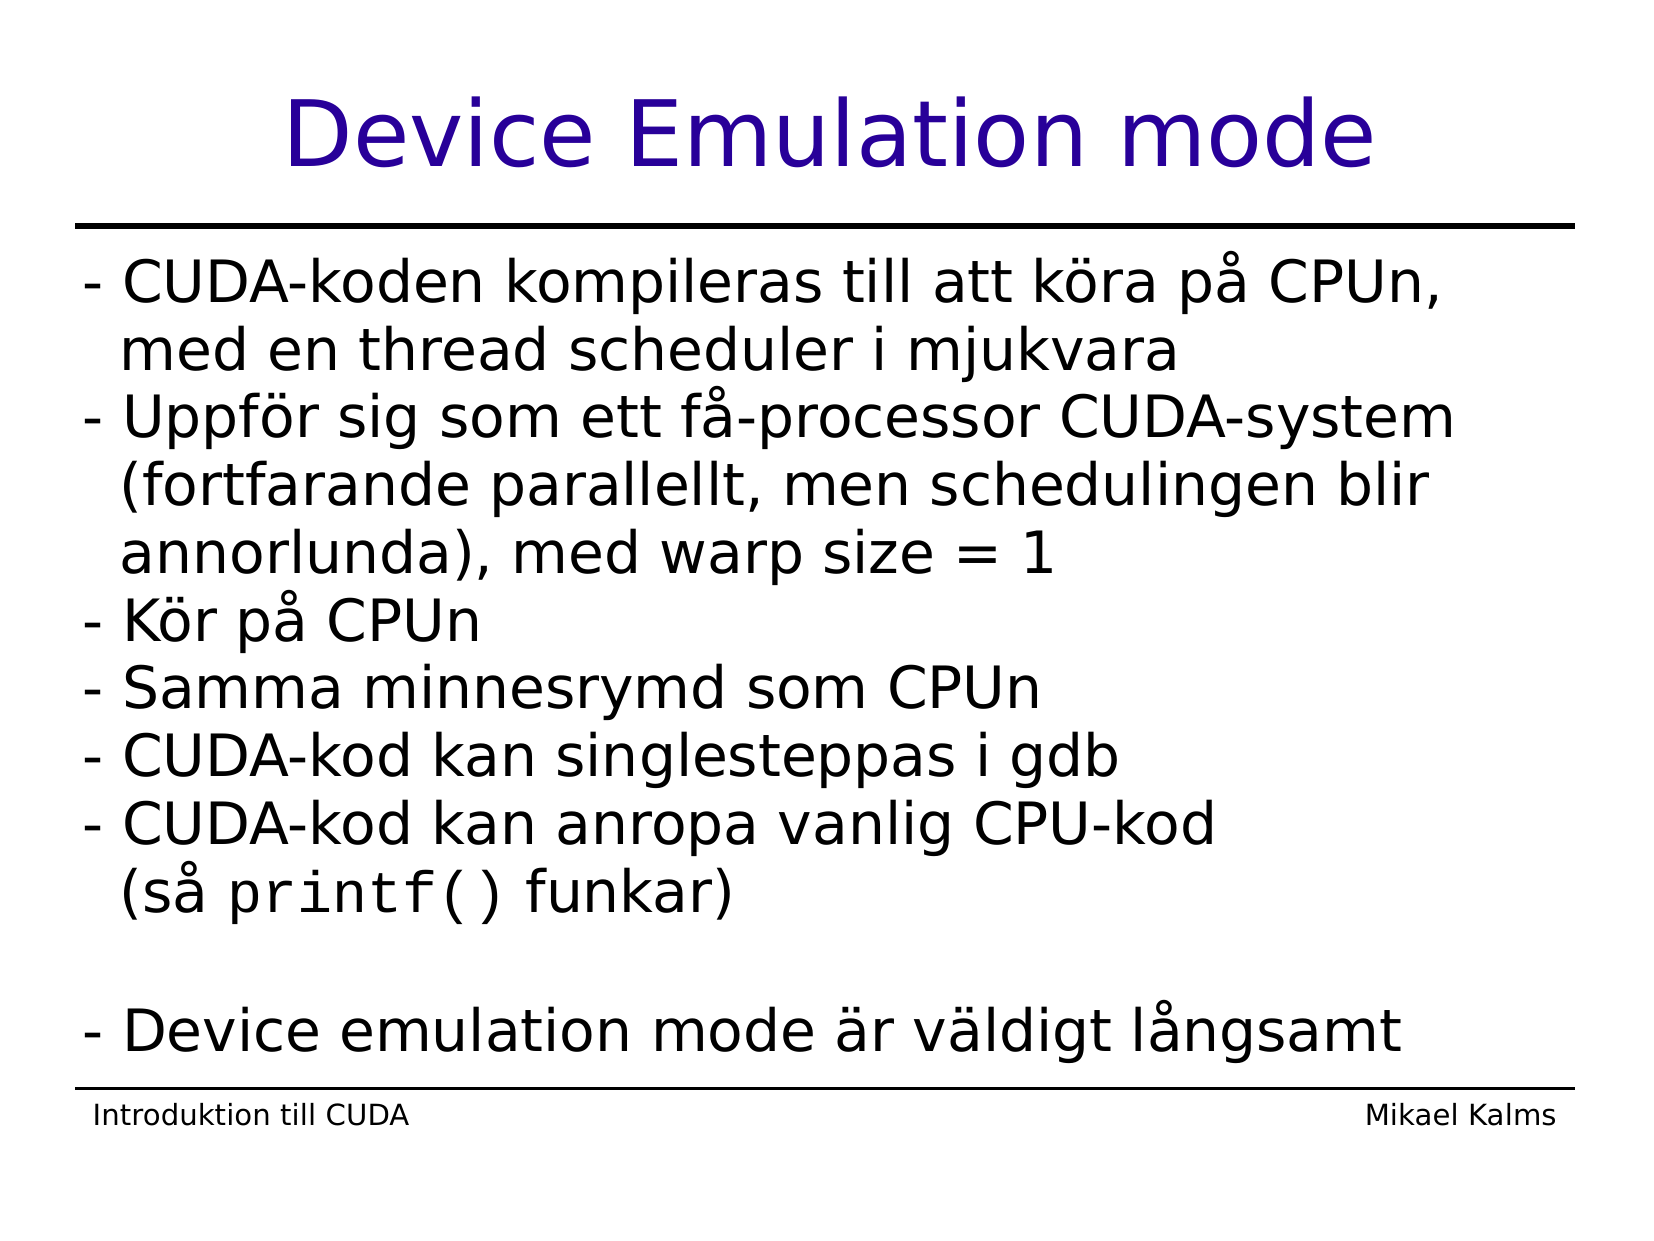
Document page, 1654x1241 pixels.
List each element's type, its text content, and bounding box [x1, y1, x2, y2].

text_box Introduktion till CUDA [75, 1088, 428, 1144]
text_box - CUDA-koden kompileras till att köra på CPUn, med en thread scheduler i mjukvara - Uppför sig som ett få-processor CUDA-system (fortfarande parallellt, men schedulingen blir annorlunda), med warp size = 1 - Kör på CPUn - Samma minnesrymd som CPUn - CUDA-kod kan singlesteppas i gdb - CUDA-kod kan anropa vanlig CPU-kod (så printf() funkar) - Device emulation mode är väldigt långsamt [82, 249, 1571, 1065]
title Device Emulation mode [86, 38, 1576, 231]
text_box Mikael Kalms [1347, 1088, 1576, 1144]
